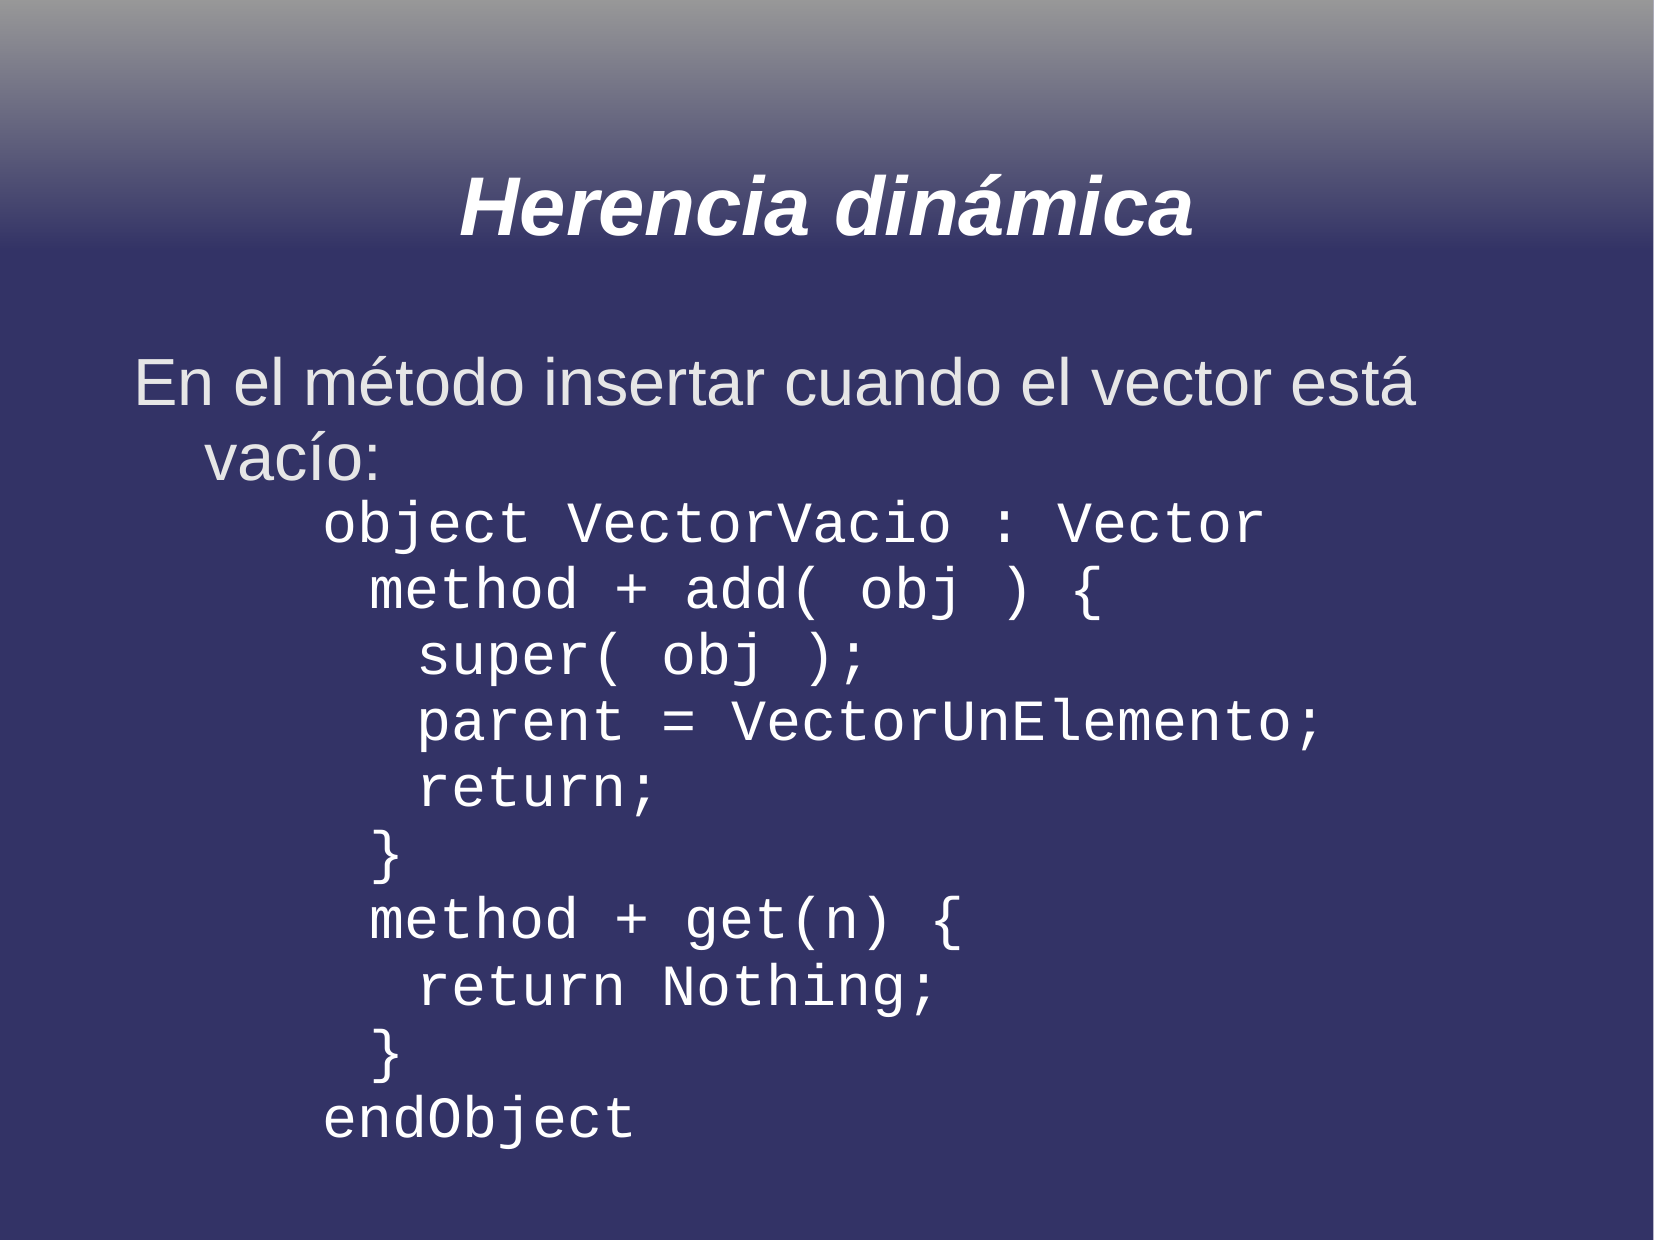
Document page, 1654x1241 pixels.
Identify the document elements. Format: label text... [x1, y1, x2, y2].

list En el método insertar cuando el vector está vacío: object VectorVacio : Vector method + add( obj ) { super( obj ); parent = VectorUnElemento; return; } method + get(n) { return Nothing; } endObject [121, 344, 1534, 1153]
title Herencia dinámica [121, 102, 1534, 311]
